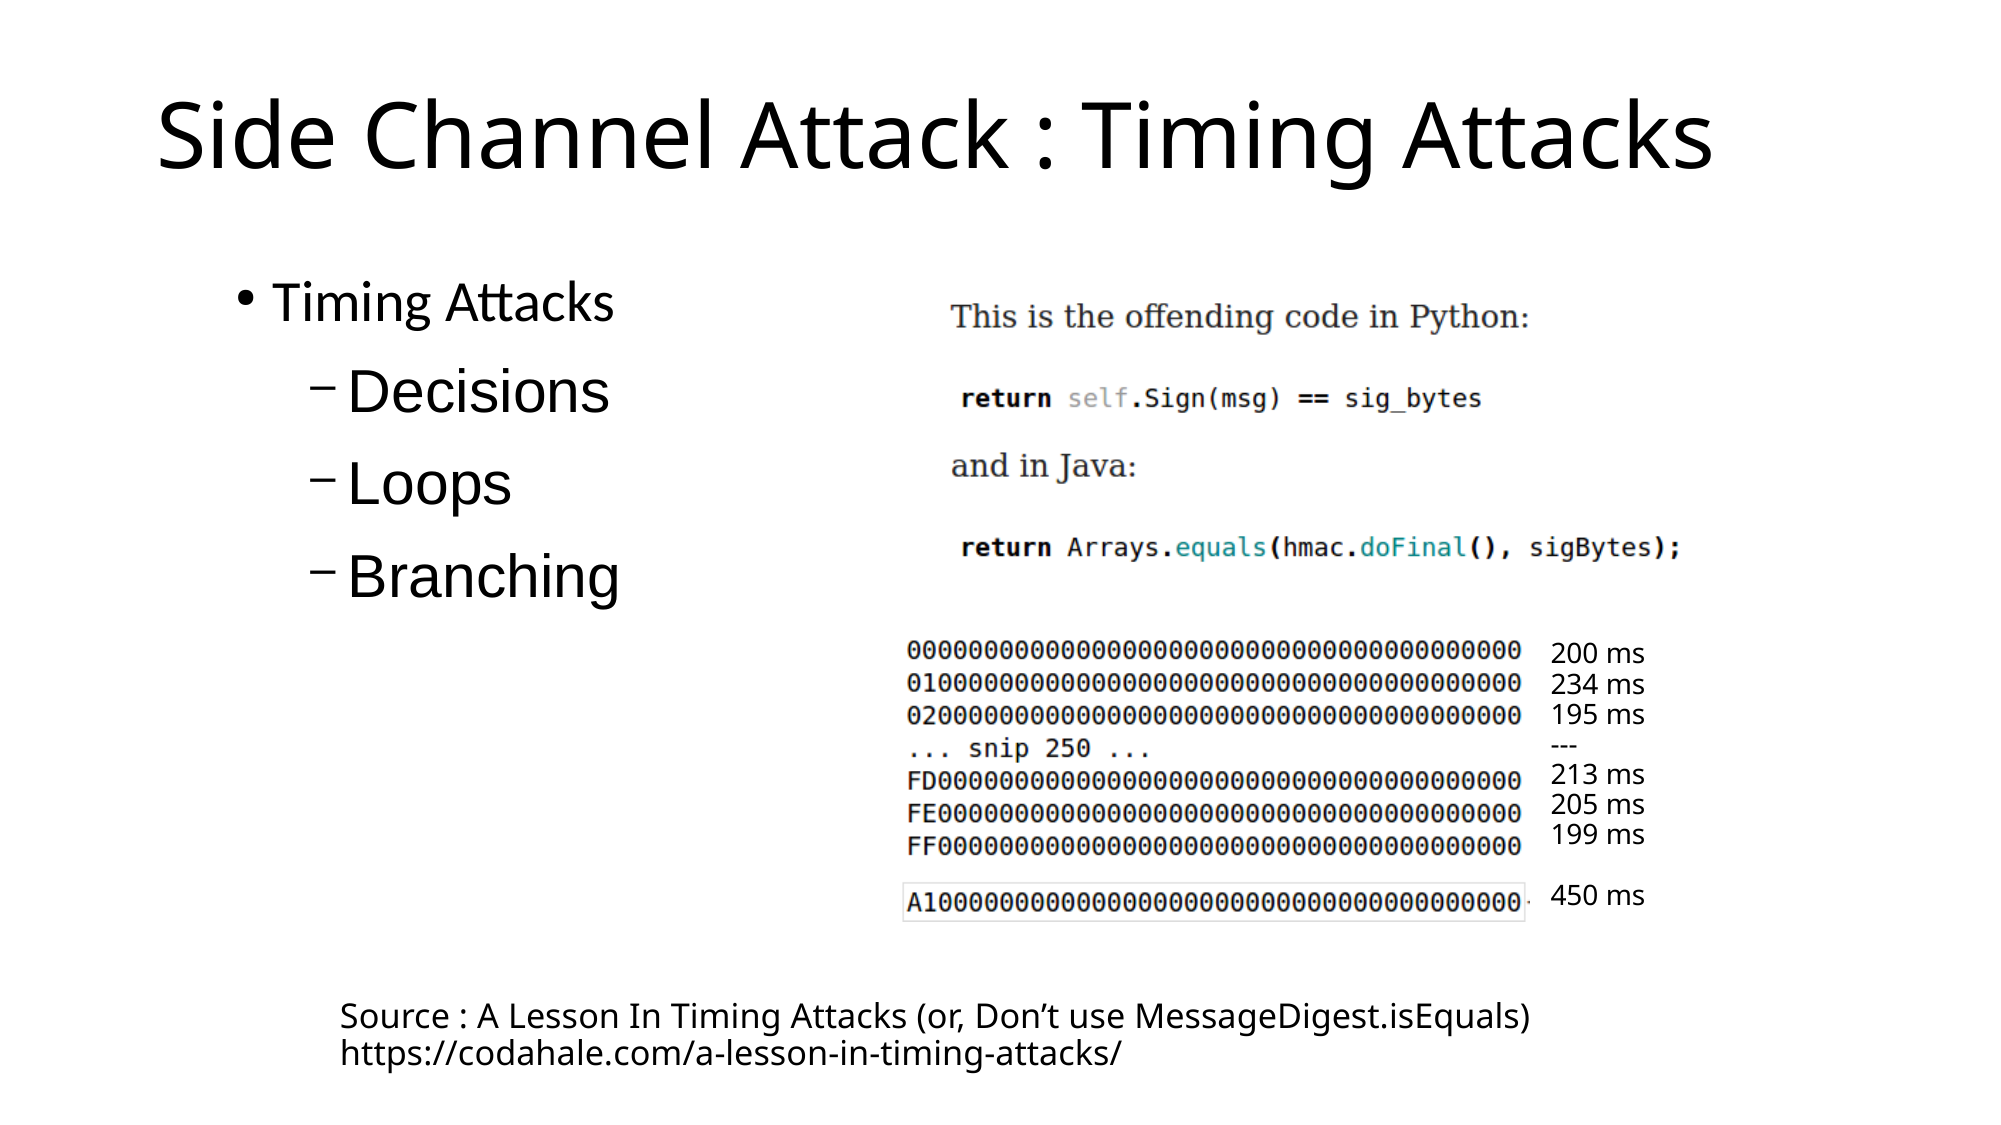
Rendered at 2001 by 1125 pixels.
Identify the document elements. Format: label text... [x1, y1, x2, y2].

picture [897, 878, 1530, 922]
title 200 ms 234 ms 195 ms --- 213 ms 205 ms 199 ms 450 ms [1535, 632, 1665, 919]
list Timing Attacks Decisions Loops Branching [220, 263, 1675, 1093]
picture [924, 278, 1698, 589]
title Source : A Lesson In Timing Attacks (or, Don’t use MessageDigest.isEquals) https://codahale.com/a-lesson-in-timing-attacks/ [325, 978, 1675, 1093]
picture [892, 628, 1530, 868]
title Side Channel Attack : Timing Attacks [106, 44, 1926, 233]
